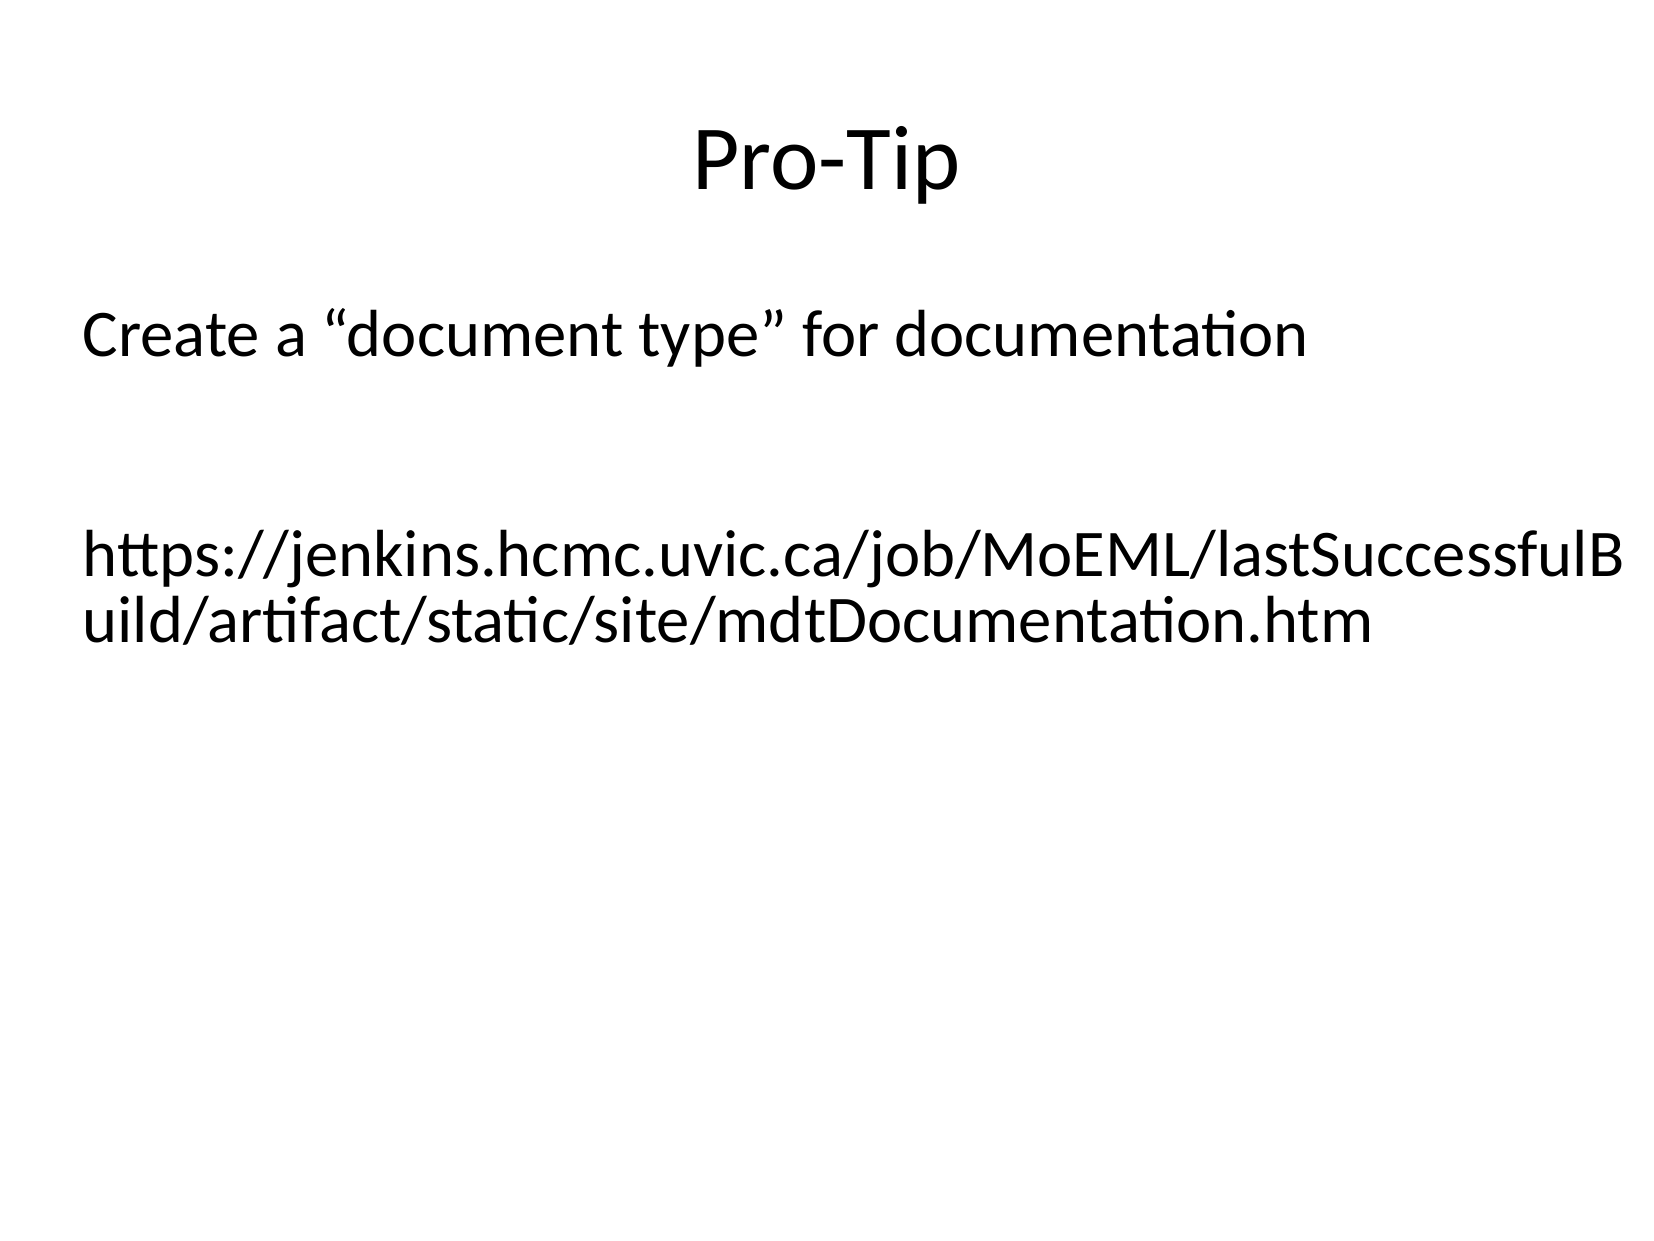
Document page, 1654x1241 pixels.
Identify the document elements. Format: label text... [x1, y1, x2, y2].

title Pro-Tip [82, 49, 1571, 257]
list Create a “document type” for documentation https://jenkins.hcmc.uvic.ca/job/MoEML/lastSuccessfulBuild/artifact/static/site/mdtDocumentation.htm [82, 290, 1654, 1227]
